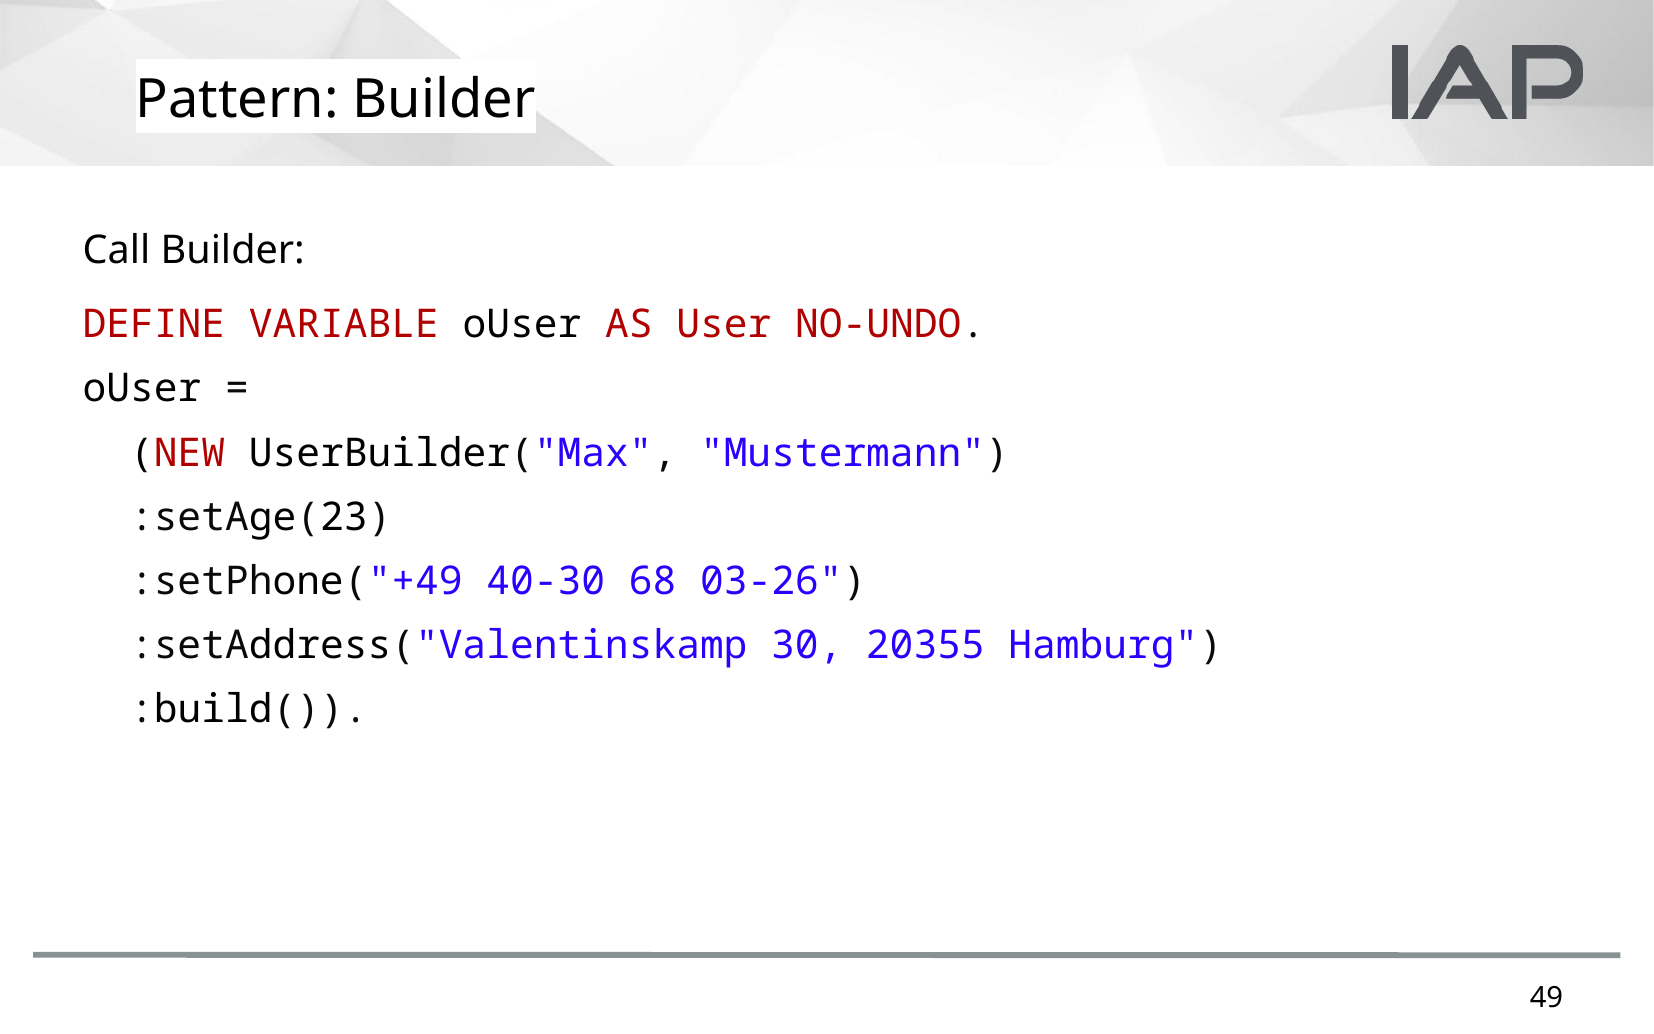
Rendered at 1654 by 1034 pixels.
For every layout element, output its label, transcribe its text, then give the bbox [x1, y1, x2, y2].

list Call Builder: [82, 221, 1571, 295]
title Pattern: Builder [135, 41, 1264, 152]
picture [0, 0, 1654, 166]
list DEFINE VARIABLE oUser AS User NO-UNDO. oUser = (NEW UserBuilder("Max", "Mustermann") :setAge(23) :setPhone("+49 40-30 68 03-26") :setAddress("Valentinskamp 30, 20355 Hamburg") :build()). [82, 295, 1571, 915]
